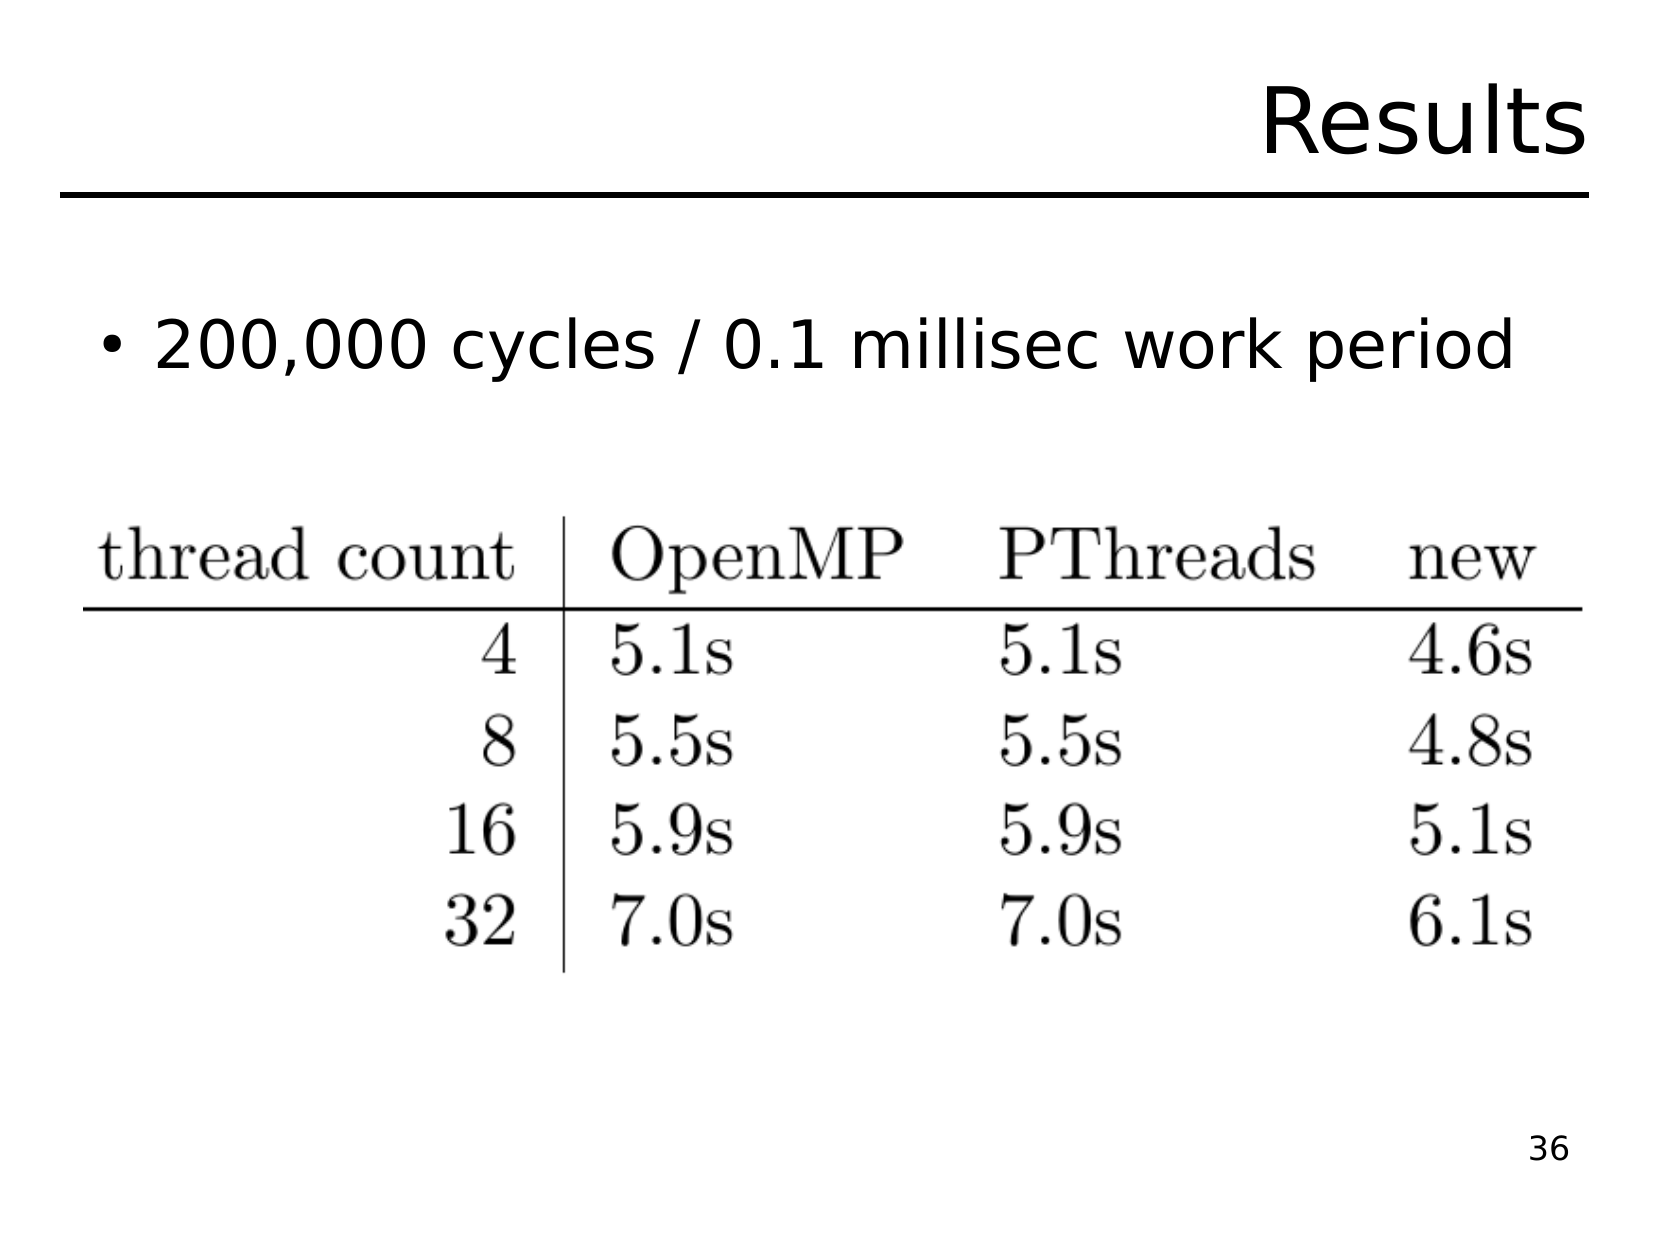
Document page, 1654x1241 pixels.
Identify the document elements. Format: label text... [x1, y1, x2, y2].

list 200,000 cycles / 0.1 millisec work period [82, 306, 1571, 1111]
title Results [101, 17, 1590, 226]
picture [1571, 513, 1596, 994]
